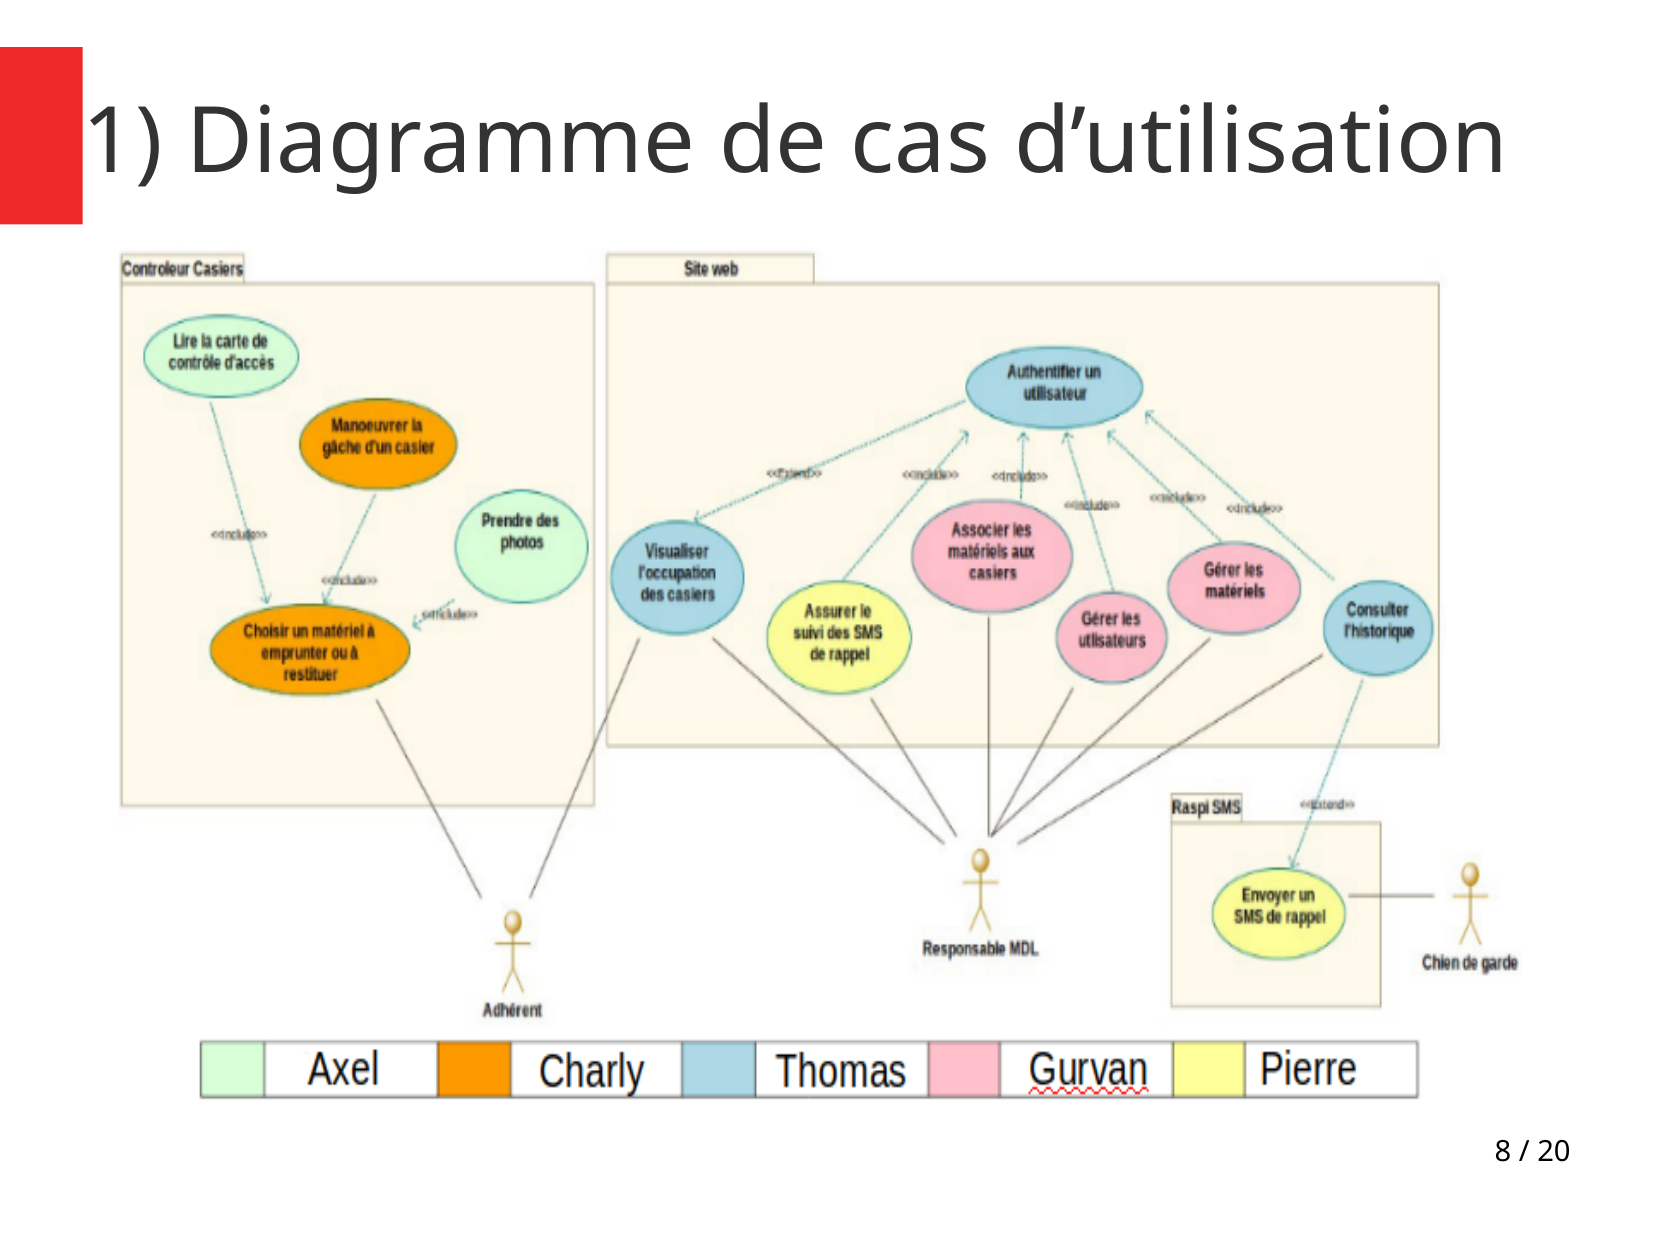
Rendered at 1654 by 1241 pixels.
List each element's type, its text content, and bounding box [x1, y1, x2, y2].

picture [118, 247, 1524, 1111]
title 1) Diagramme de cas d’utilisation [82, 49, 1642, 225]
